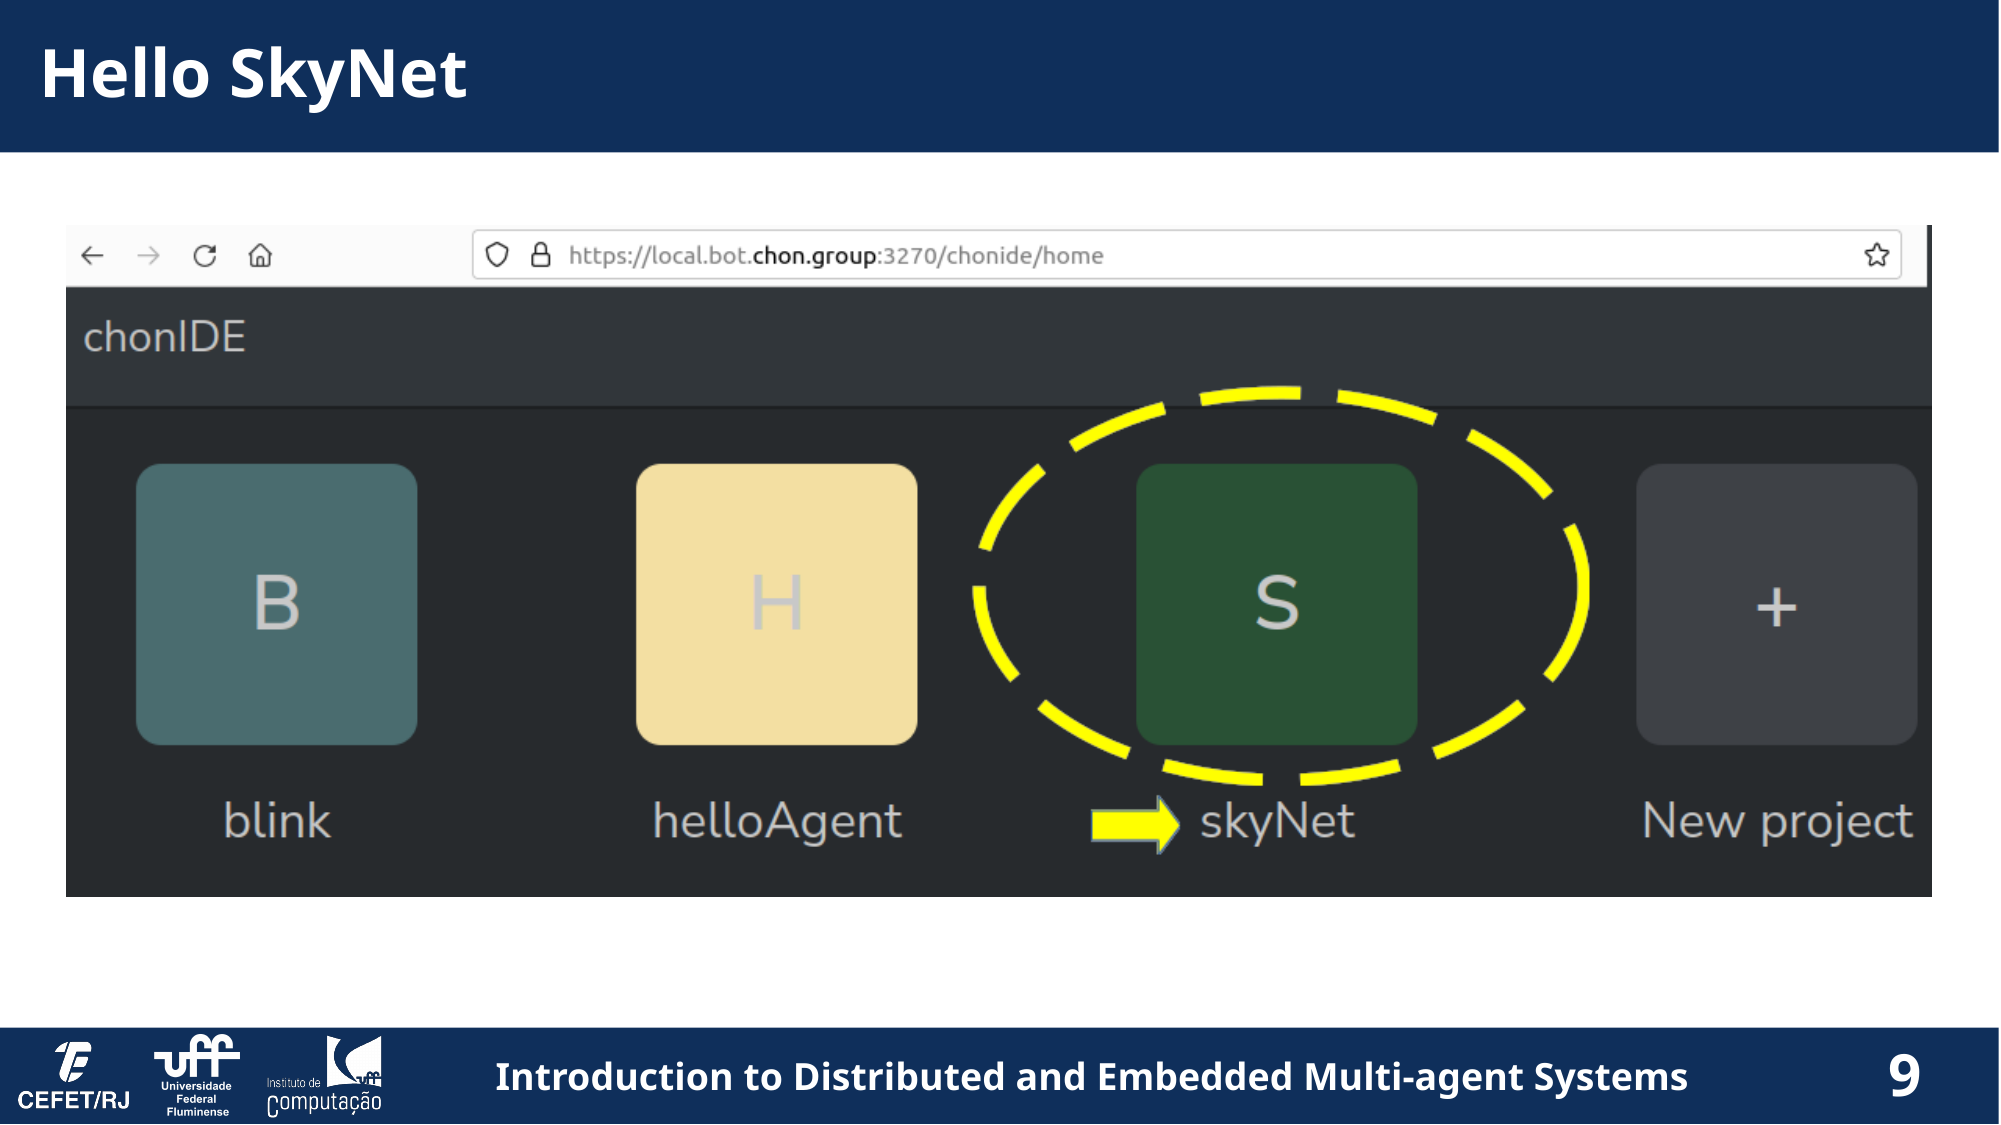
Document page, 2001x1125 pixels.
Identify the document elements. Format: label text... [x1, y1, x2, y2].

picture [18, 1021, 129, 1125]
picture [265, 1033, 383, 1118]
picture [153, 1033, 241, 1121]
picture [66, 225, 1932, 897]
text_box Hello SkyNet [25, 23, 1999, 119]
